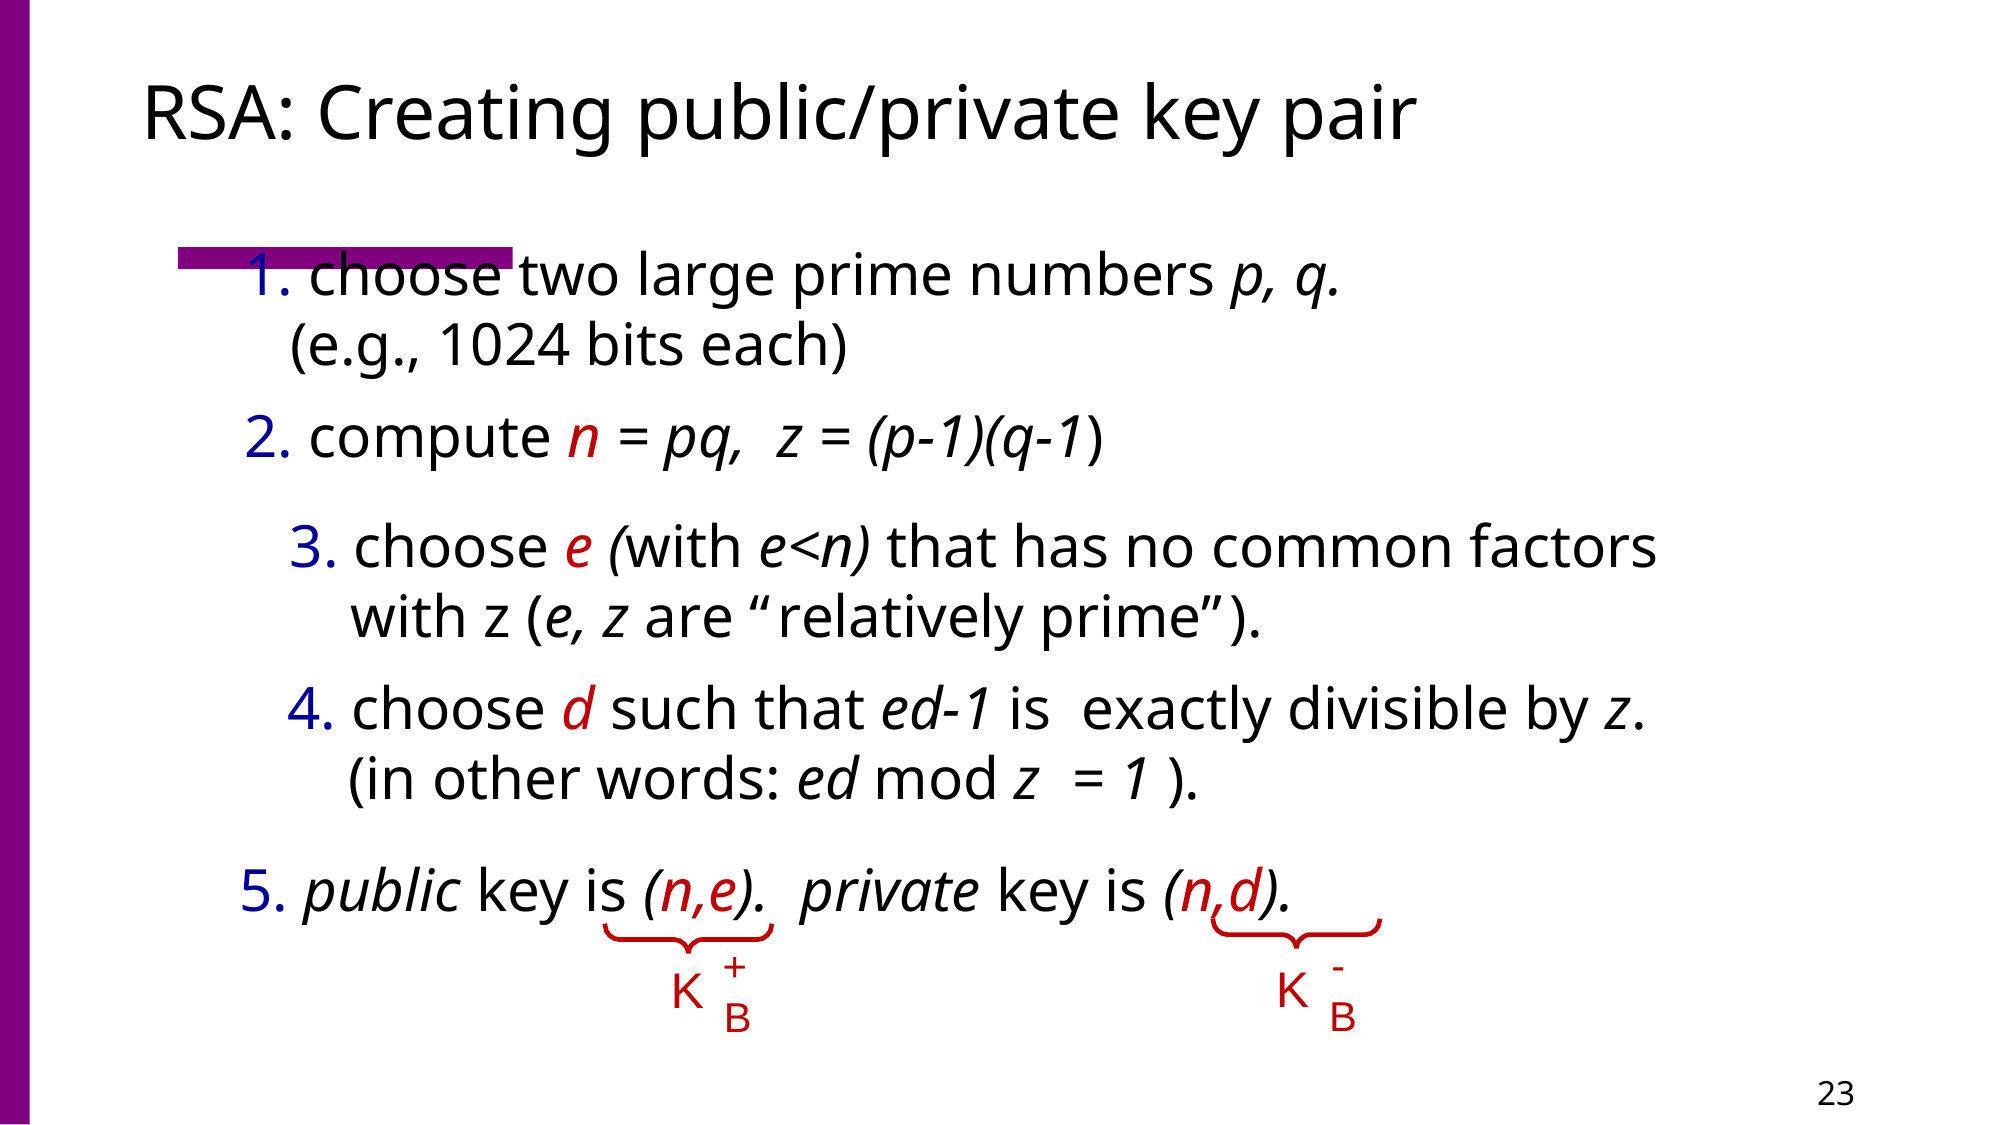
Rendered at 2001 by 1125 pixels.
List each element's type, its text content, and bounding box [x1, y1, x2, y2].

text_box K [1261, 949, 1316, 1026]
text_box + [707, 941, 763, 999]
text_box K [655, 951, 709, 1027]
text_box 2. compute n = pq, z = (p-1)(q-1) [229, 391, 1119, 477]
text_box 3. choose e (with e<n) that has no common factors with z (e, z are “relatively prime”). [275, 501, 1675, 657]
text_box - [1316, 937, 1361, 997]
text_box B [1314, 981, 1372, 1048]
text_box + [707, 932, 763, 937]
text_box 5. public key is (n,e). private key is (n,d). [224, 845, 1310, 932]
text_box B [709, 983, 767, 1049]
text_box 4. choose d such that ed-1 is exactly divisible by z. (in other words: ed mod z = 1 ). [272, 663, 1662, 819]
text_box 1. choose two large prime numbers p, q. (e.g., 1024 bits each) [229, 229, 1374, 386]
title RSA: Creating public/private key pair [90, 16, 1791, 204]
